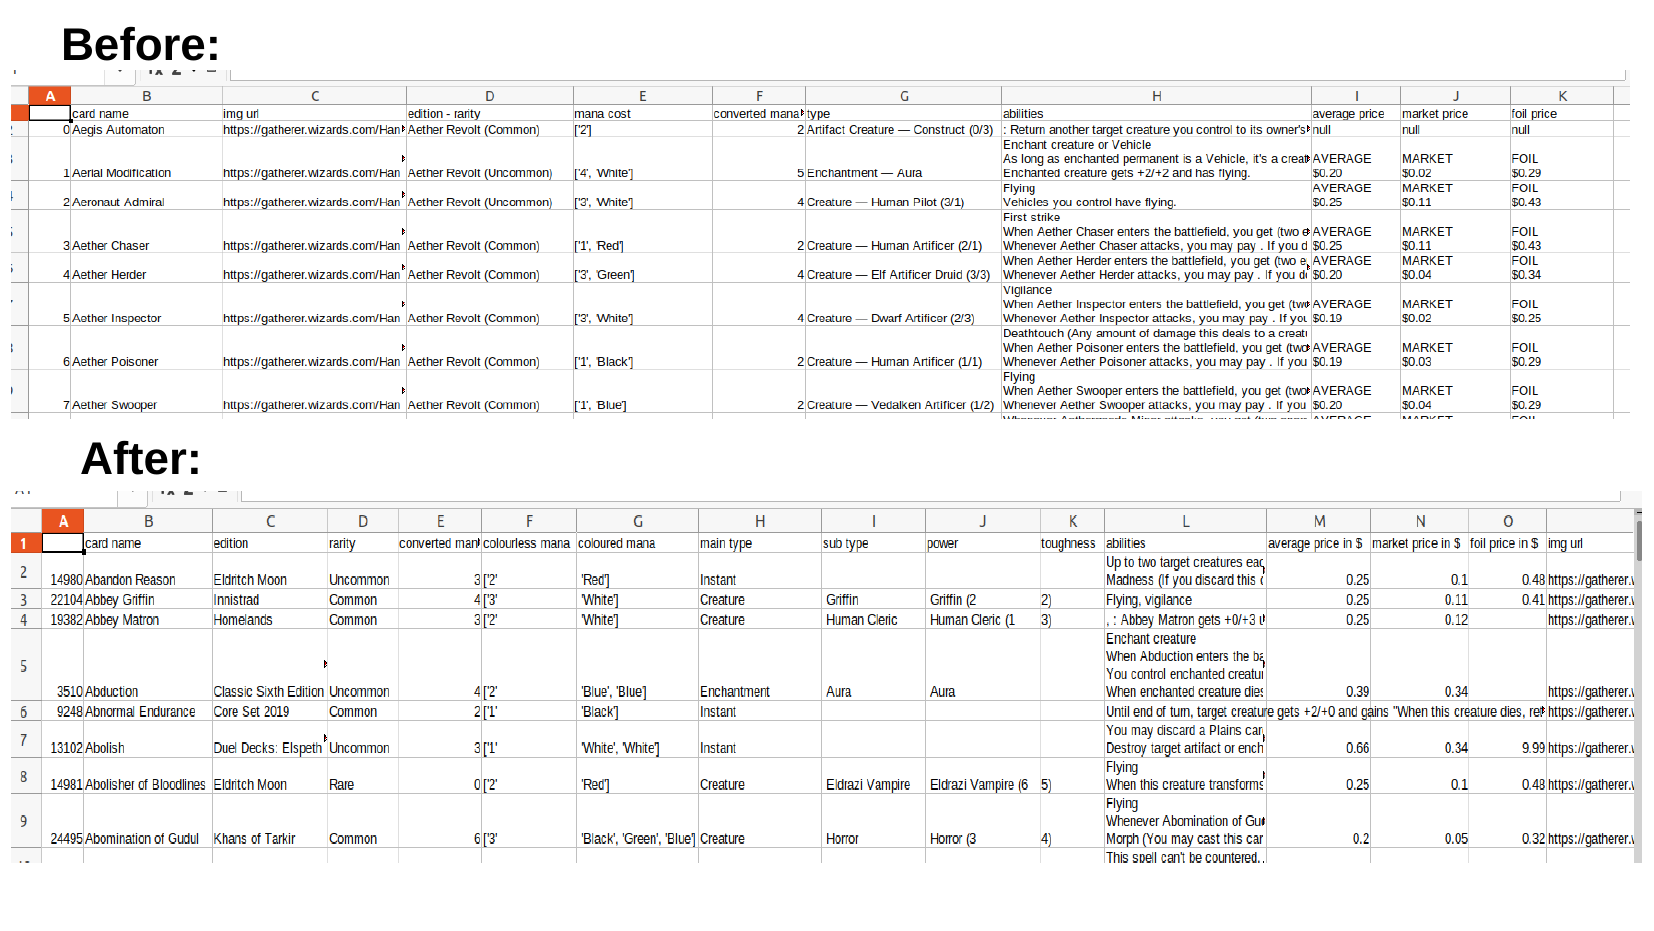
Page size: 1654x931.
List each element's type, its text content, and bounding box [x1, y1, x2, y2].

text_box Before: [11, 11, 271, 70]
picture [11, 70, 1630, 419]
picture [11, 491, 1642, 863]
text_box After: [11, 425, 271, 491]
